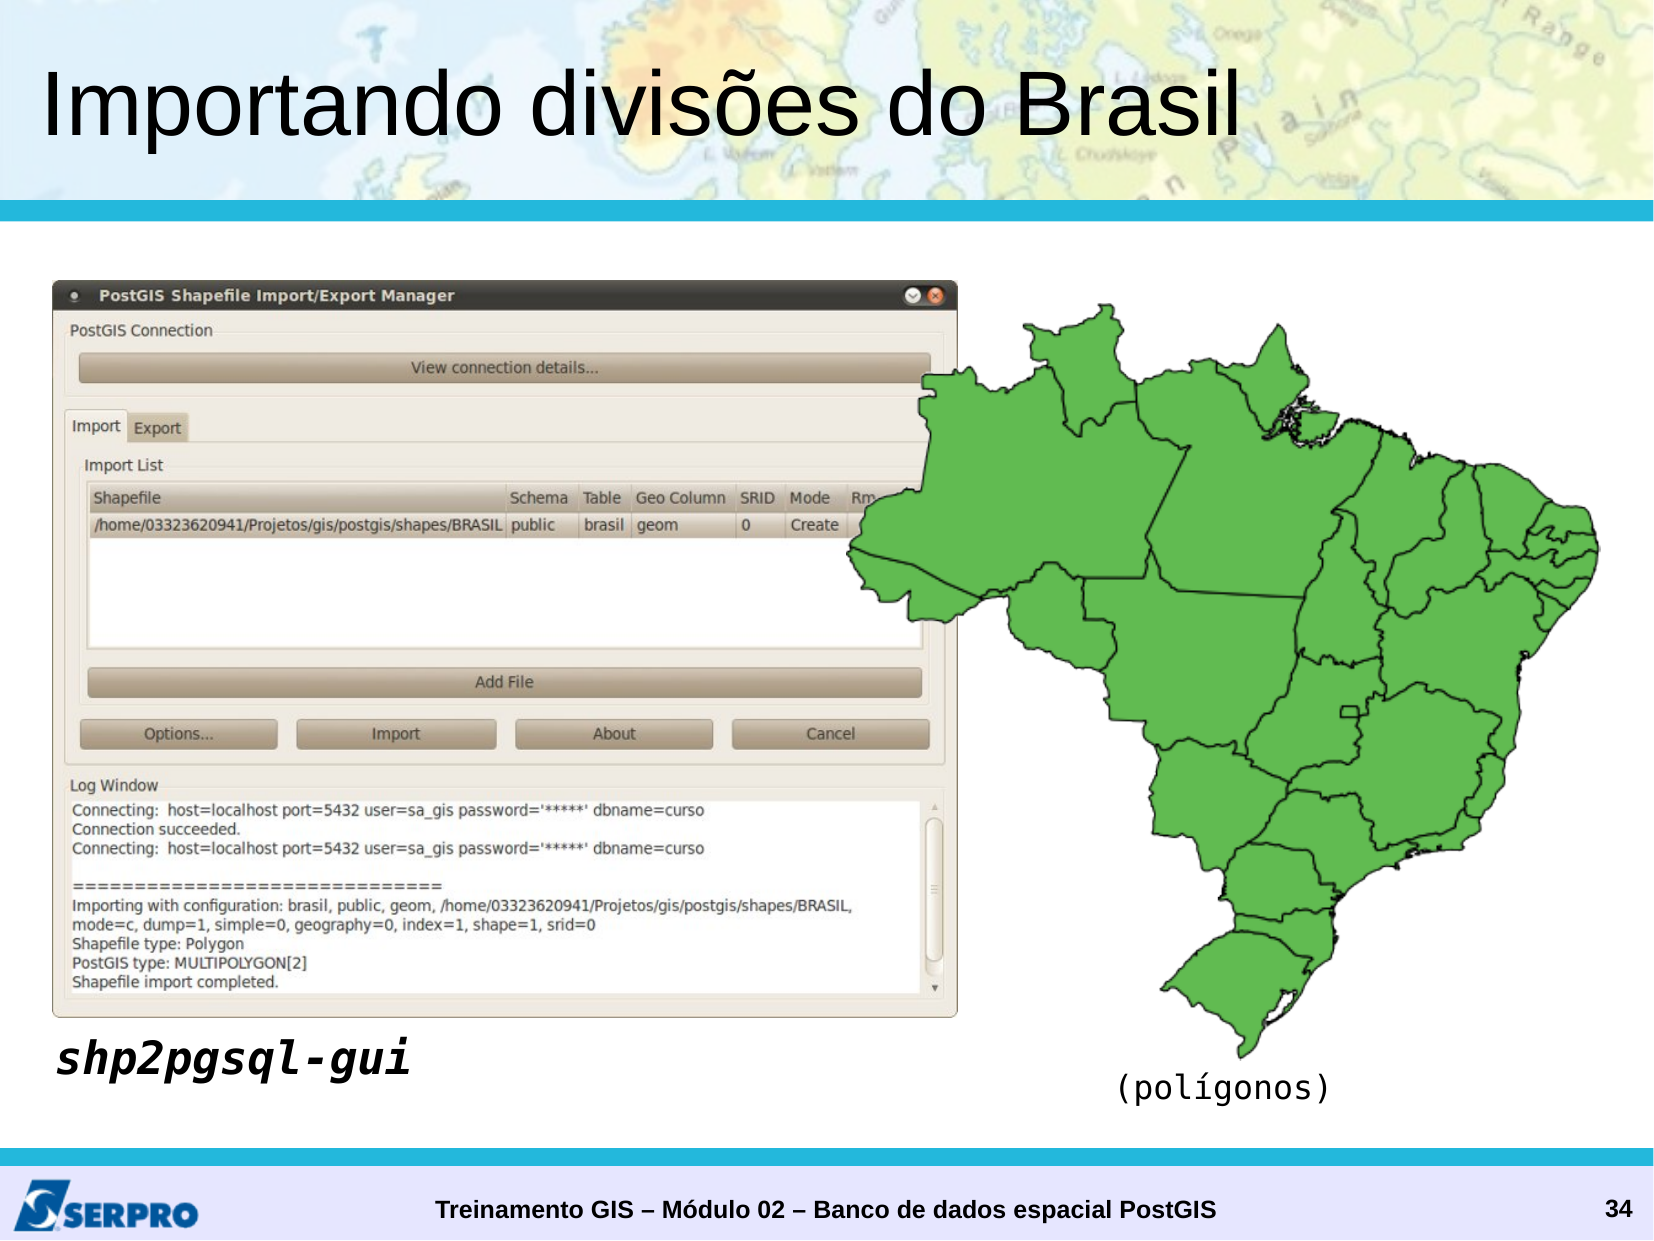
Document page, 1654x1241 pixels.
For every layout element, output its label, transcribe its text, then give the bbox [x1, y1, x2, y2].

text_box (polígonos) [1068, 1060, 1379, 1115]
text_box shp2pgsql-gui [40, 1024, 467, 1094]
title Importando divisões do Brasil [40, 49, 1614, 159]
picture [52, 280, 1601, 1061]
picture [10, 1177, 201, 1235]
